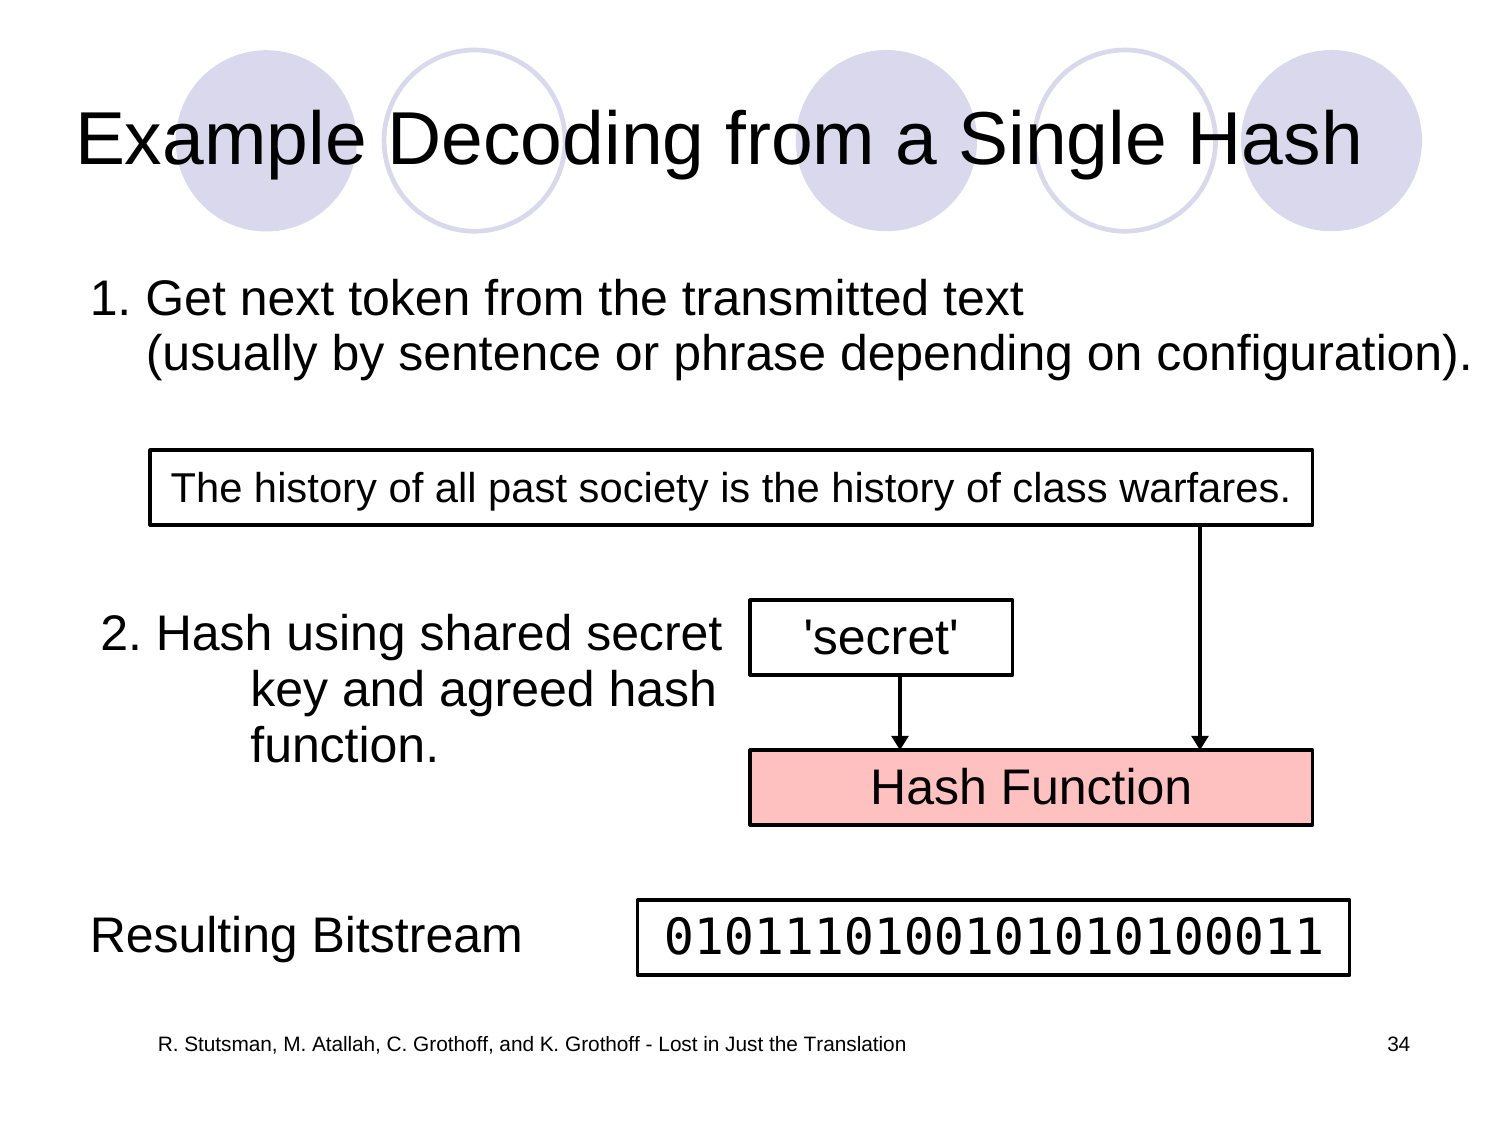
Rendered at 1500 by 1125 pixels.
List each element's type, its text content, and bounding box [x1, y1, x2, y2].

text_box Hash Function [750, 750, 1313, 826]
text_box 0101110100101010100011 [637, 900, 1350, 976]
text_box 1. Get next token from the transmitted text (usually by sentence or phrase depending on configuration). [75, 262, 1489, 389]
text_box 2. Hash using shared secret key and agreed hash function. [85, 597, 738, 781]
text_box The history of all past society is the history of class warfares. [150, 450, 1313, 526]
title Example Decoding from a Single Hash [75, 45, 1426, 233]
text_box 'secret' [750, 600, 1013, 676]
text_box Resulting Bitstream [75, 900, 601, 971]
